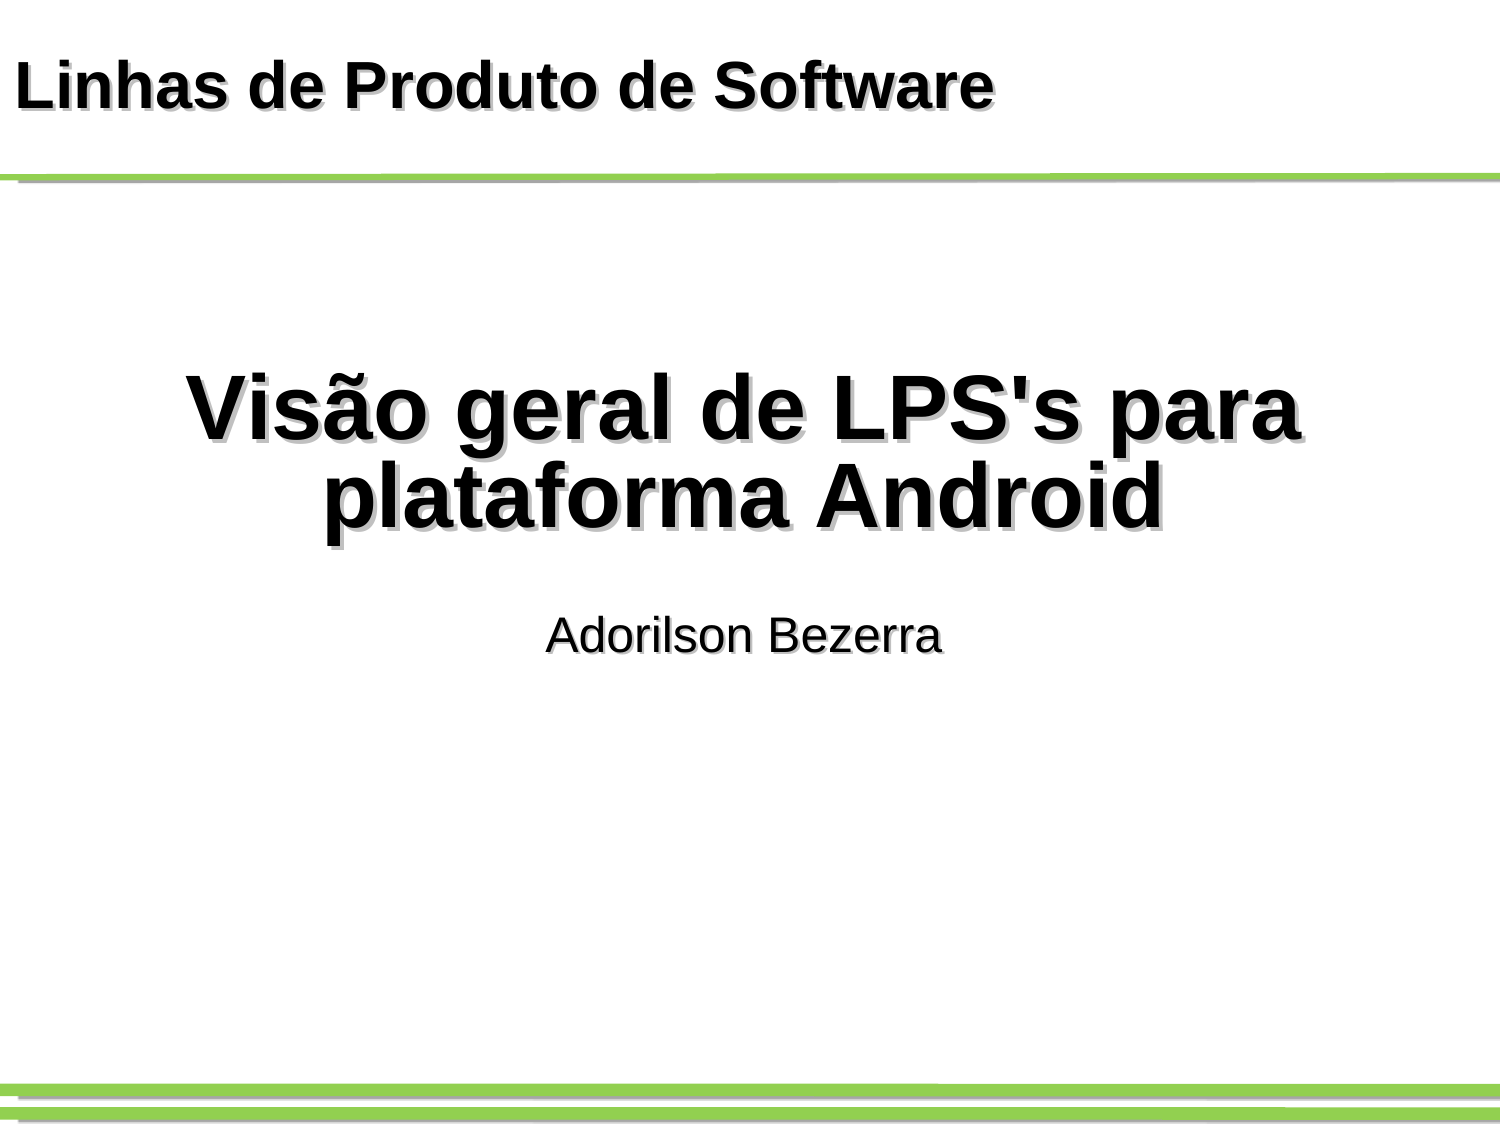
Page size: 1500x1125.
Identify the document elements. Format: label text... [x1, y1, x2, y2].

text_box Linhas de Produto de Software [0, 0, 1500, 178]
text_box Visão geral de LPS's para plataforma Android Adorilson Bezerra [64, 361, 1424, 905]
